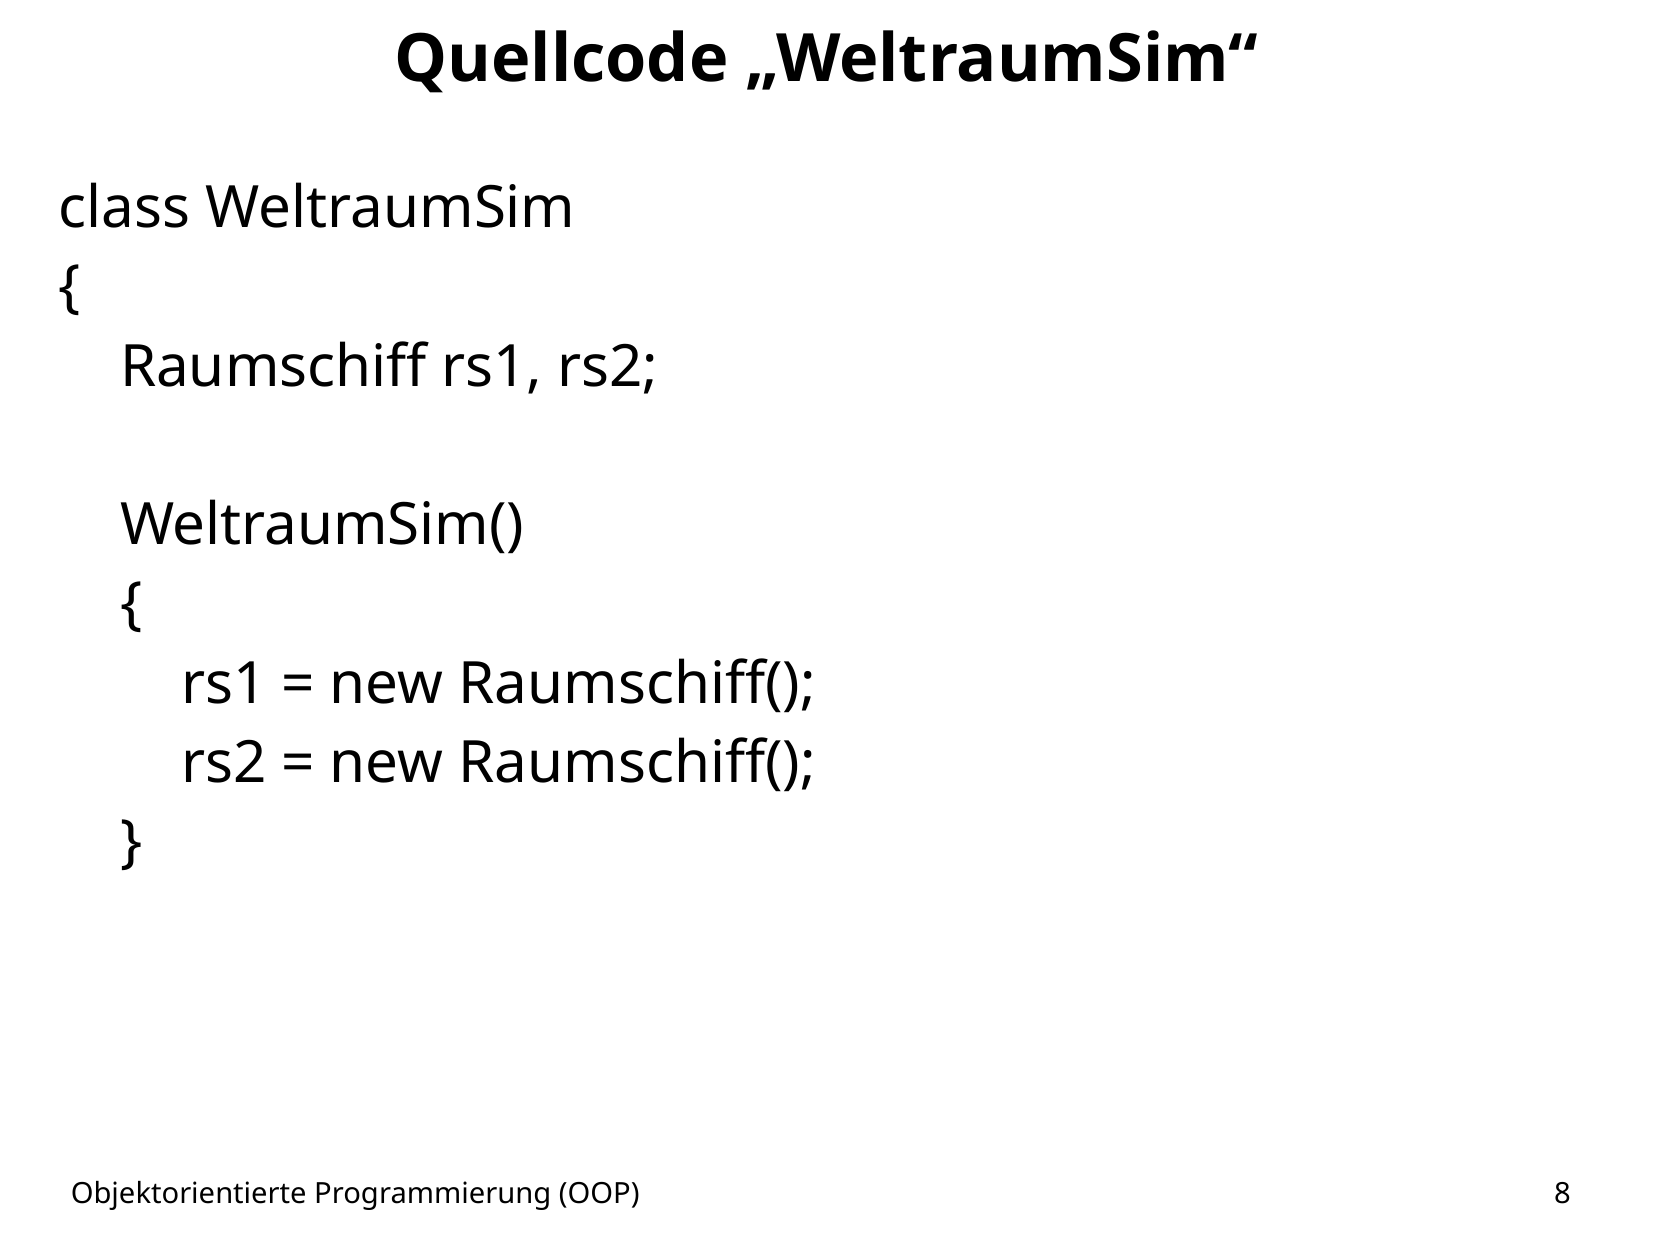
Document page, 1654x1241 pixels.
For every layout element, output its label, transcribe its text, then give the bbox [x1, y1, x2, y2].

title Quellcode „WeltraumSim“ [0, 5, 1654, 107]
list class WeltraumSim { Raumschiff rs1, rs2; WeltraumSim() { rs1 = new Raumschiff(); rs2 = new Raumschiff(); } [59, 165, 1630, 1182]
